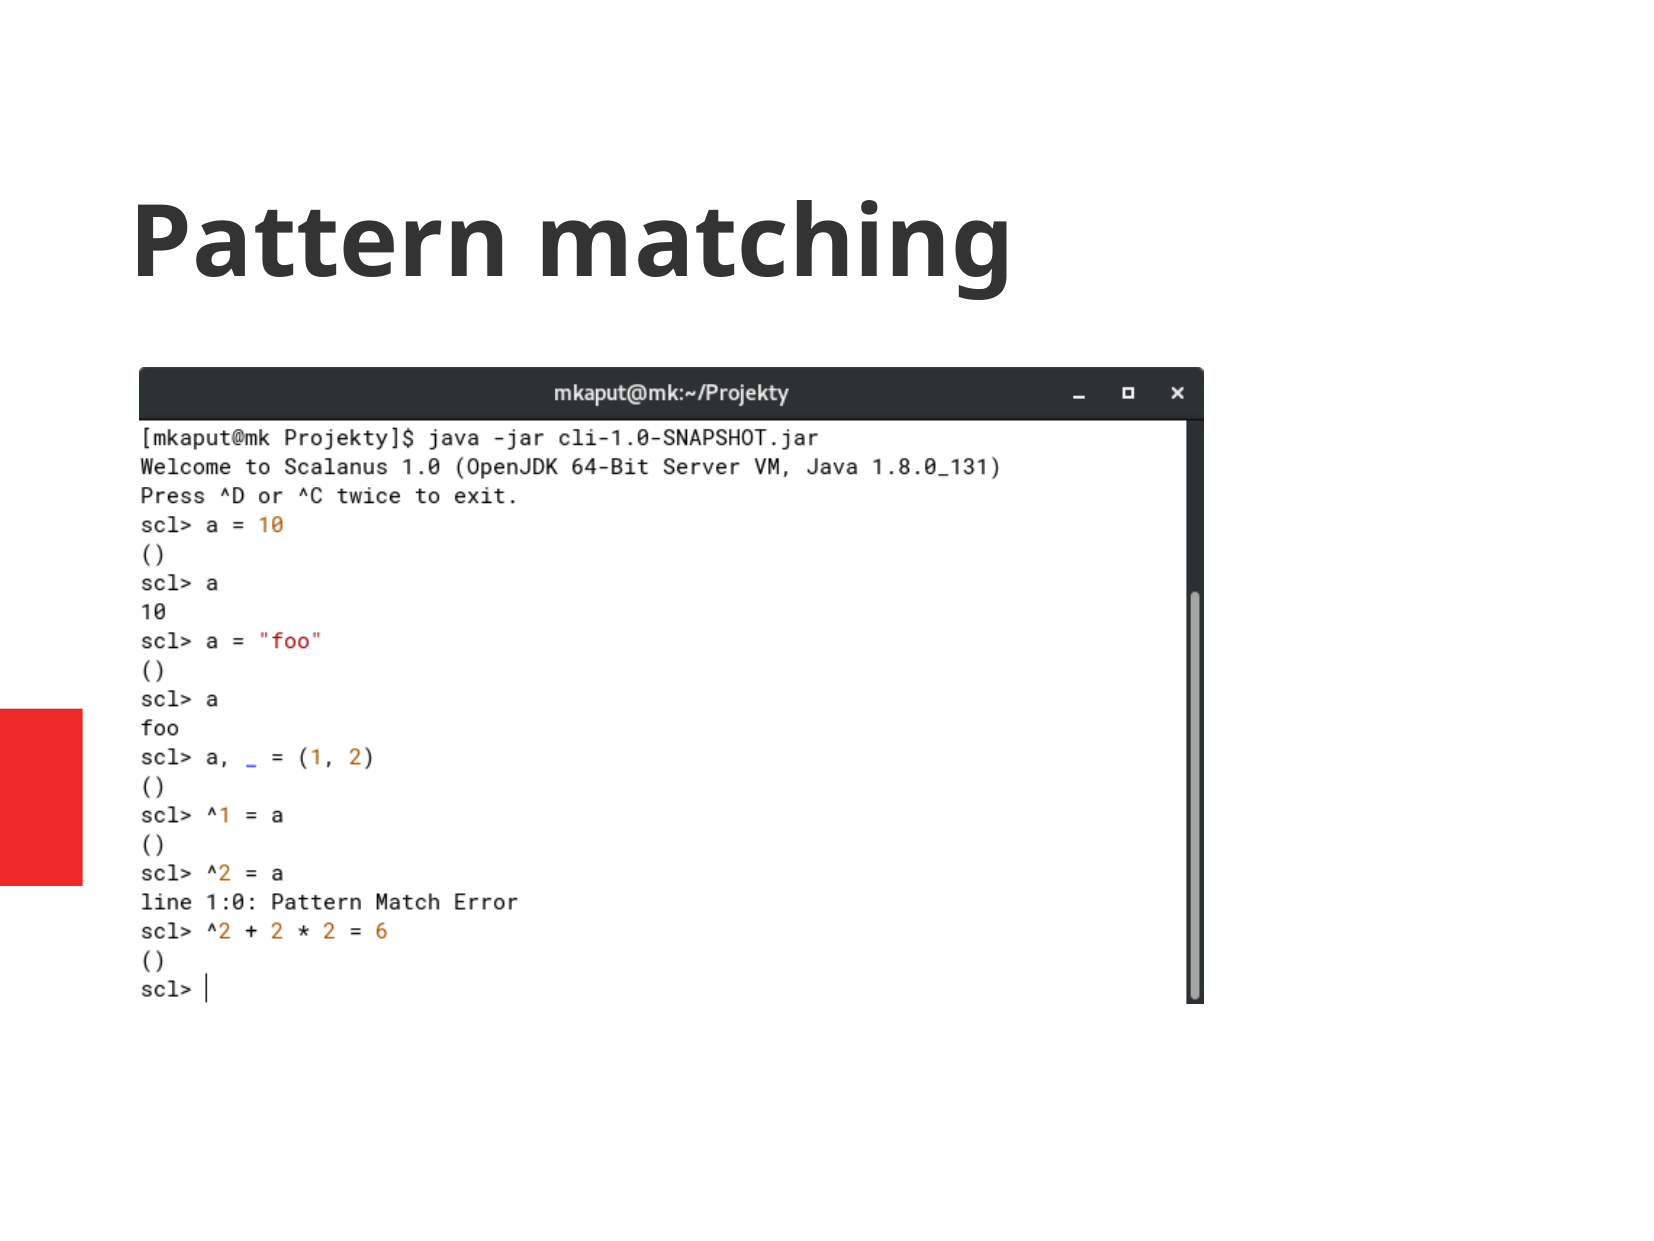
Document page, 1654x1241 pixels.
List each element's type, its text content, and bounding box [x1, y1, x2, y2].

picture [139, 367, 1204, 1004]
title Pattern matching [129, 119, 1536, 356]
